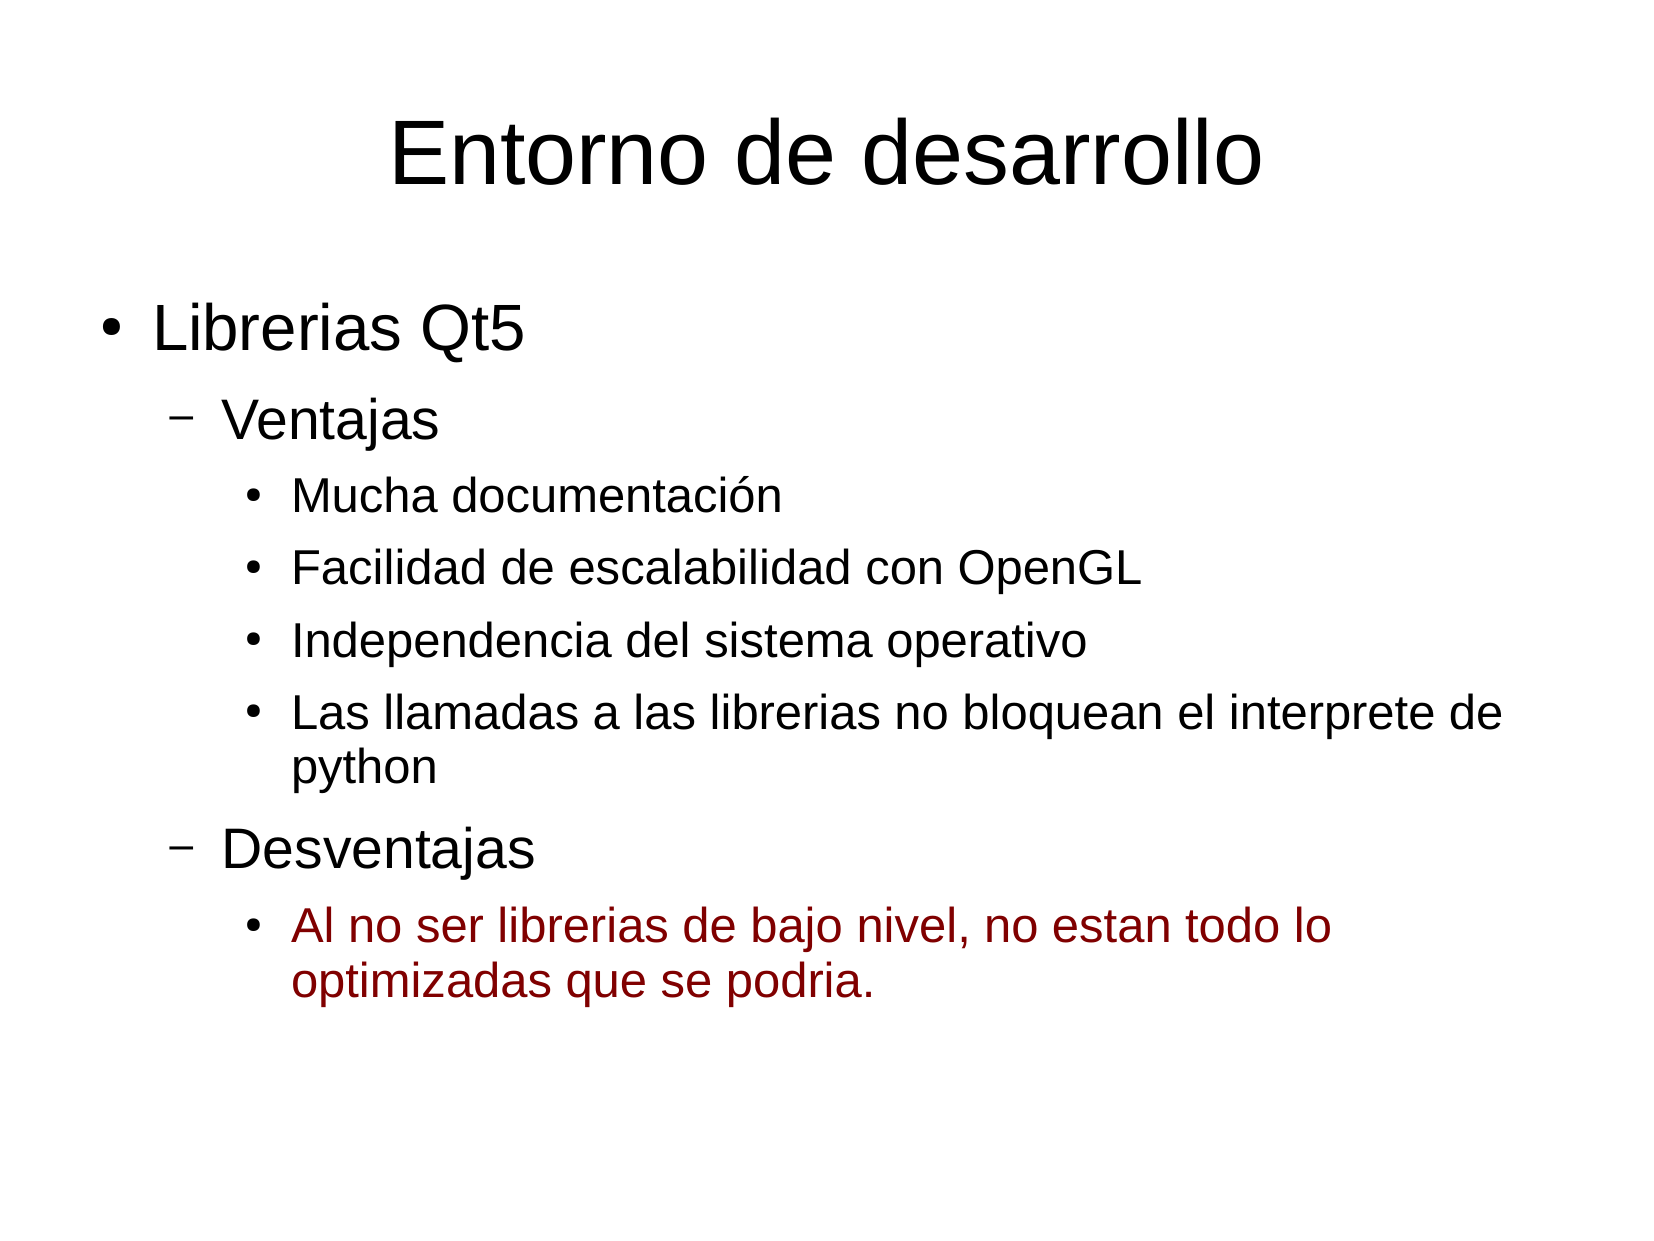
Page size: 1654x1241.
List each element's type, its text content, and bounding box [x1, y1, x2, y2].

title Entorno de desarrollo [82, 49, 1571, 257]
list Librerias Qt5 Ventajas Mucha documentación Facilidad de escalabilidad con OpenGL Independencia del sistema operativo Las llamadas a las librerias no bloquean el interprete de python Desventajas Al no ser librerias de bajo nivel, no estan todo lo optimizadas que se podria. [82, 290, 1571, 1010]
